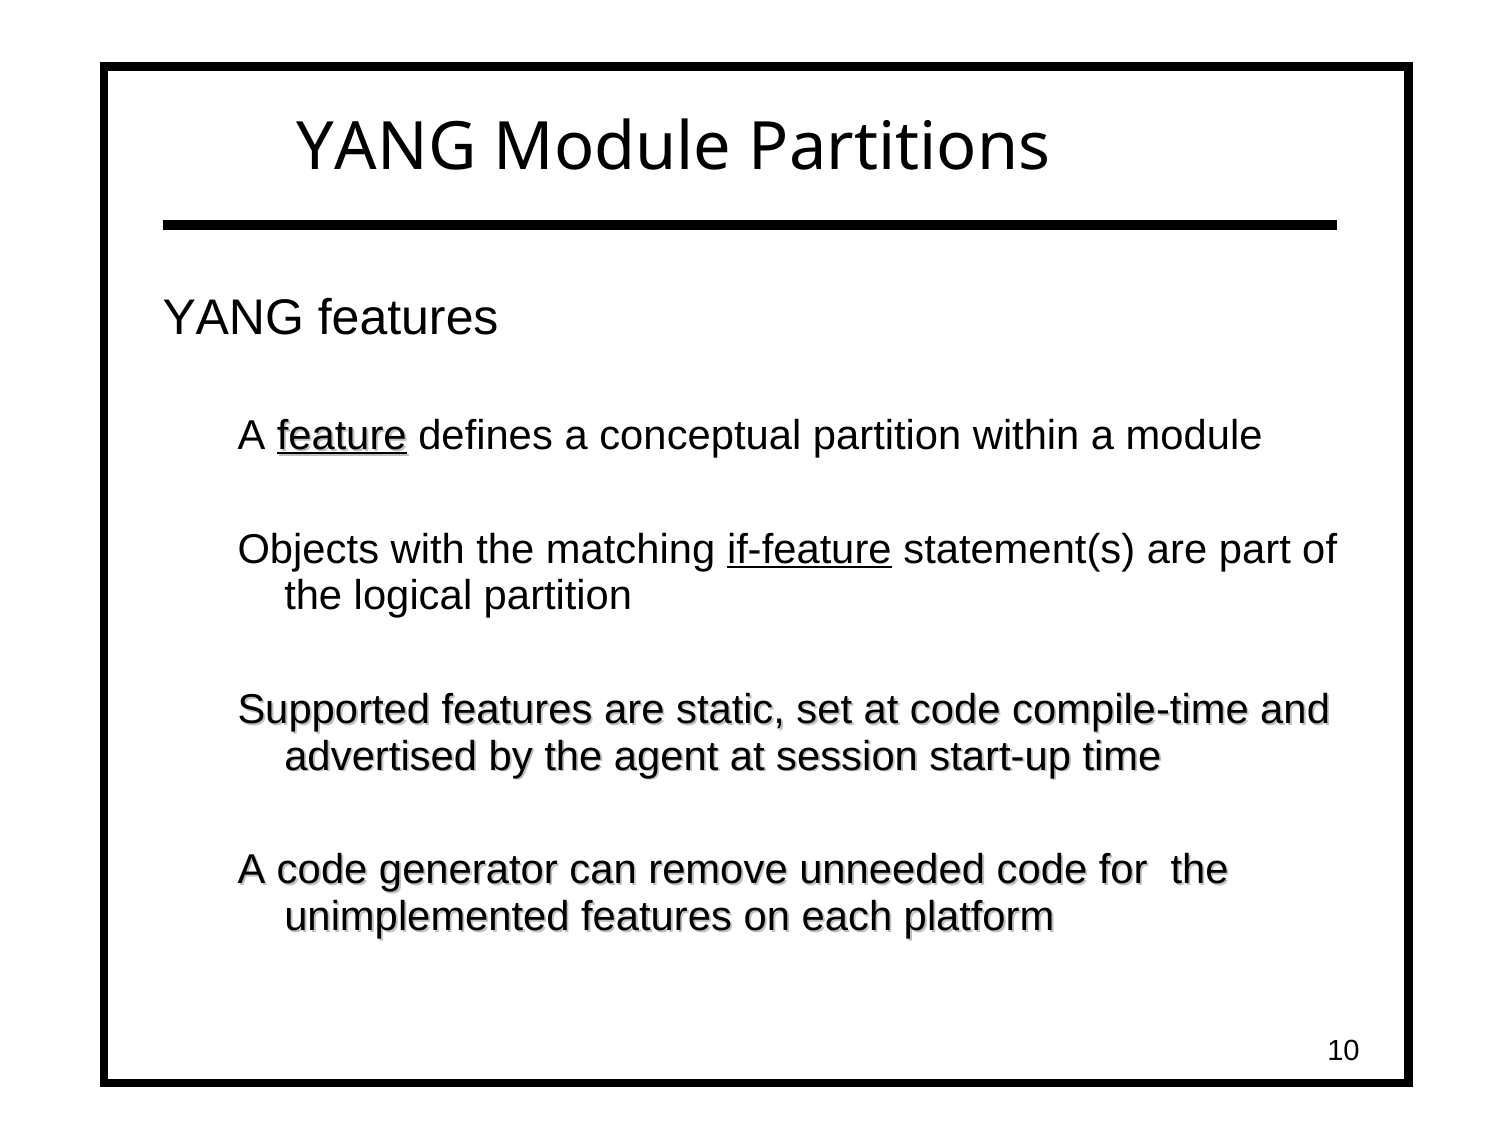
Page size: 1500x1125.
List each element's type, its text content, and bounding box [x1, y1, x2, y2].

title YANG Module Partitions [162, 74, 1332, 213]
list YANG features A feature defines a conceptual partition within a module Objects with the matching if-feature statement(s) are part of the logical partition Supported features are static, set at code compile-time and advertised by the agent at session start-up time A code generator can remove unneeded code for the unimplemented features on each platform [162, 288, 1338, 1001]
